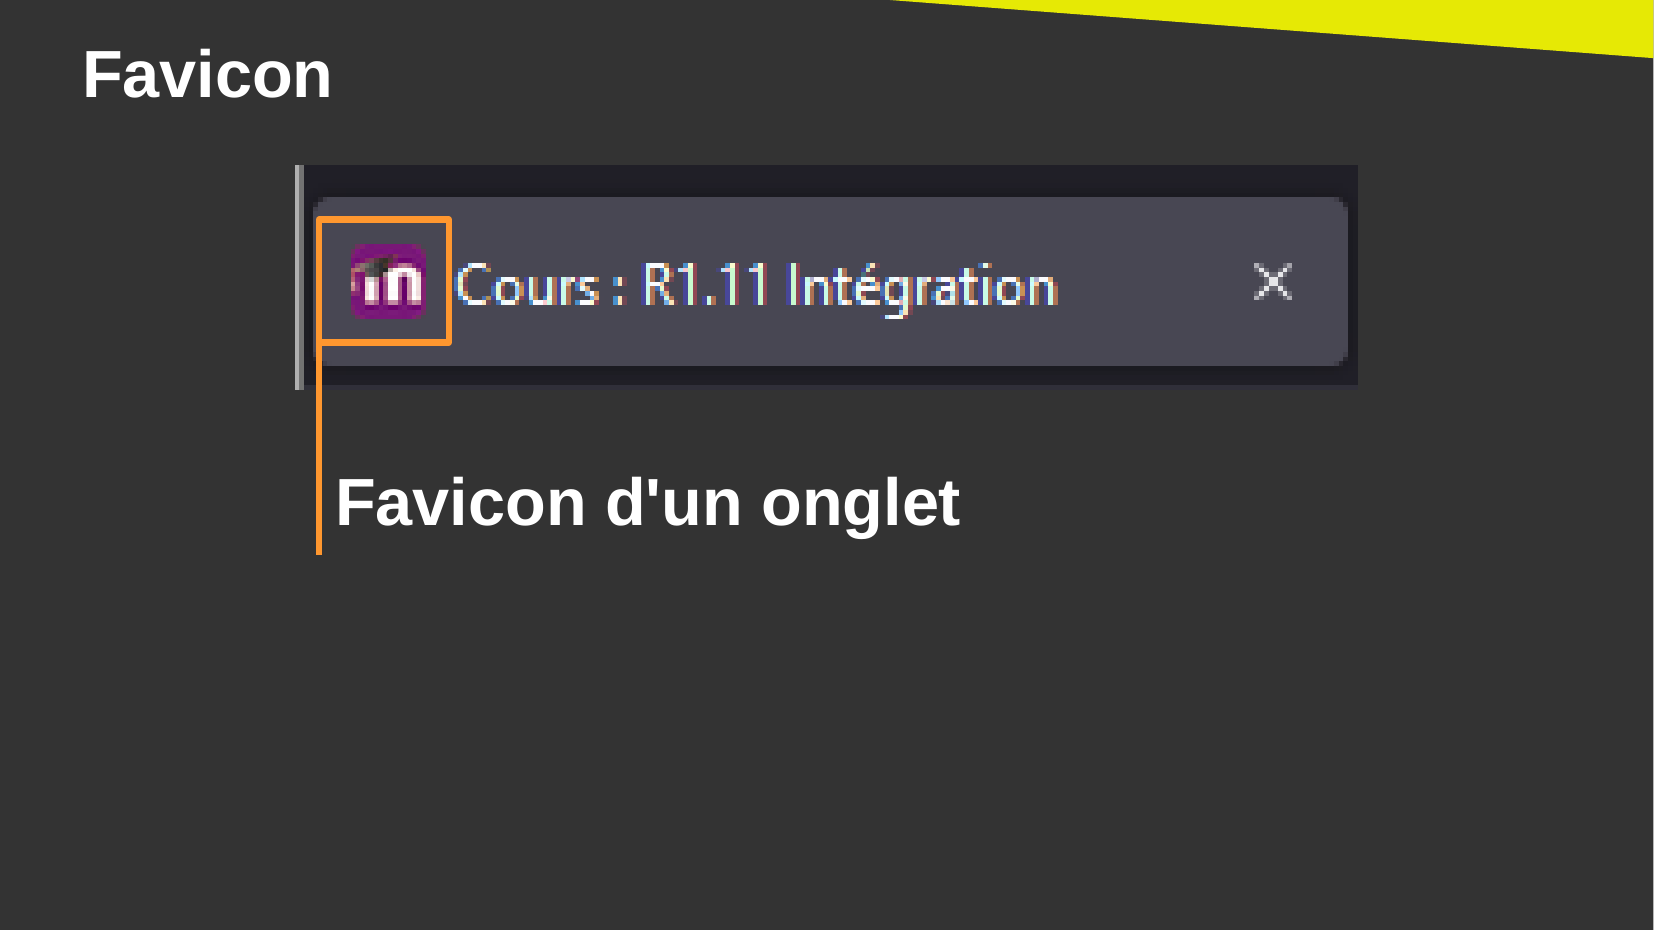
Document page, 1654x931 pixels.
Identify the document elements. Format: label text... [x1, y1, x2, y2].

title Favicon d'un onglet [335, 464, 1004, 544]
picture [295, 165, 1358, 390]
title Favicon [82, 37, 1571, 114]
picture [322, 223, 446, 339]
text_box [889, 0, 1654, 59]
